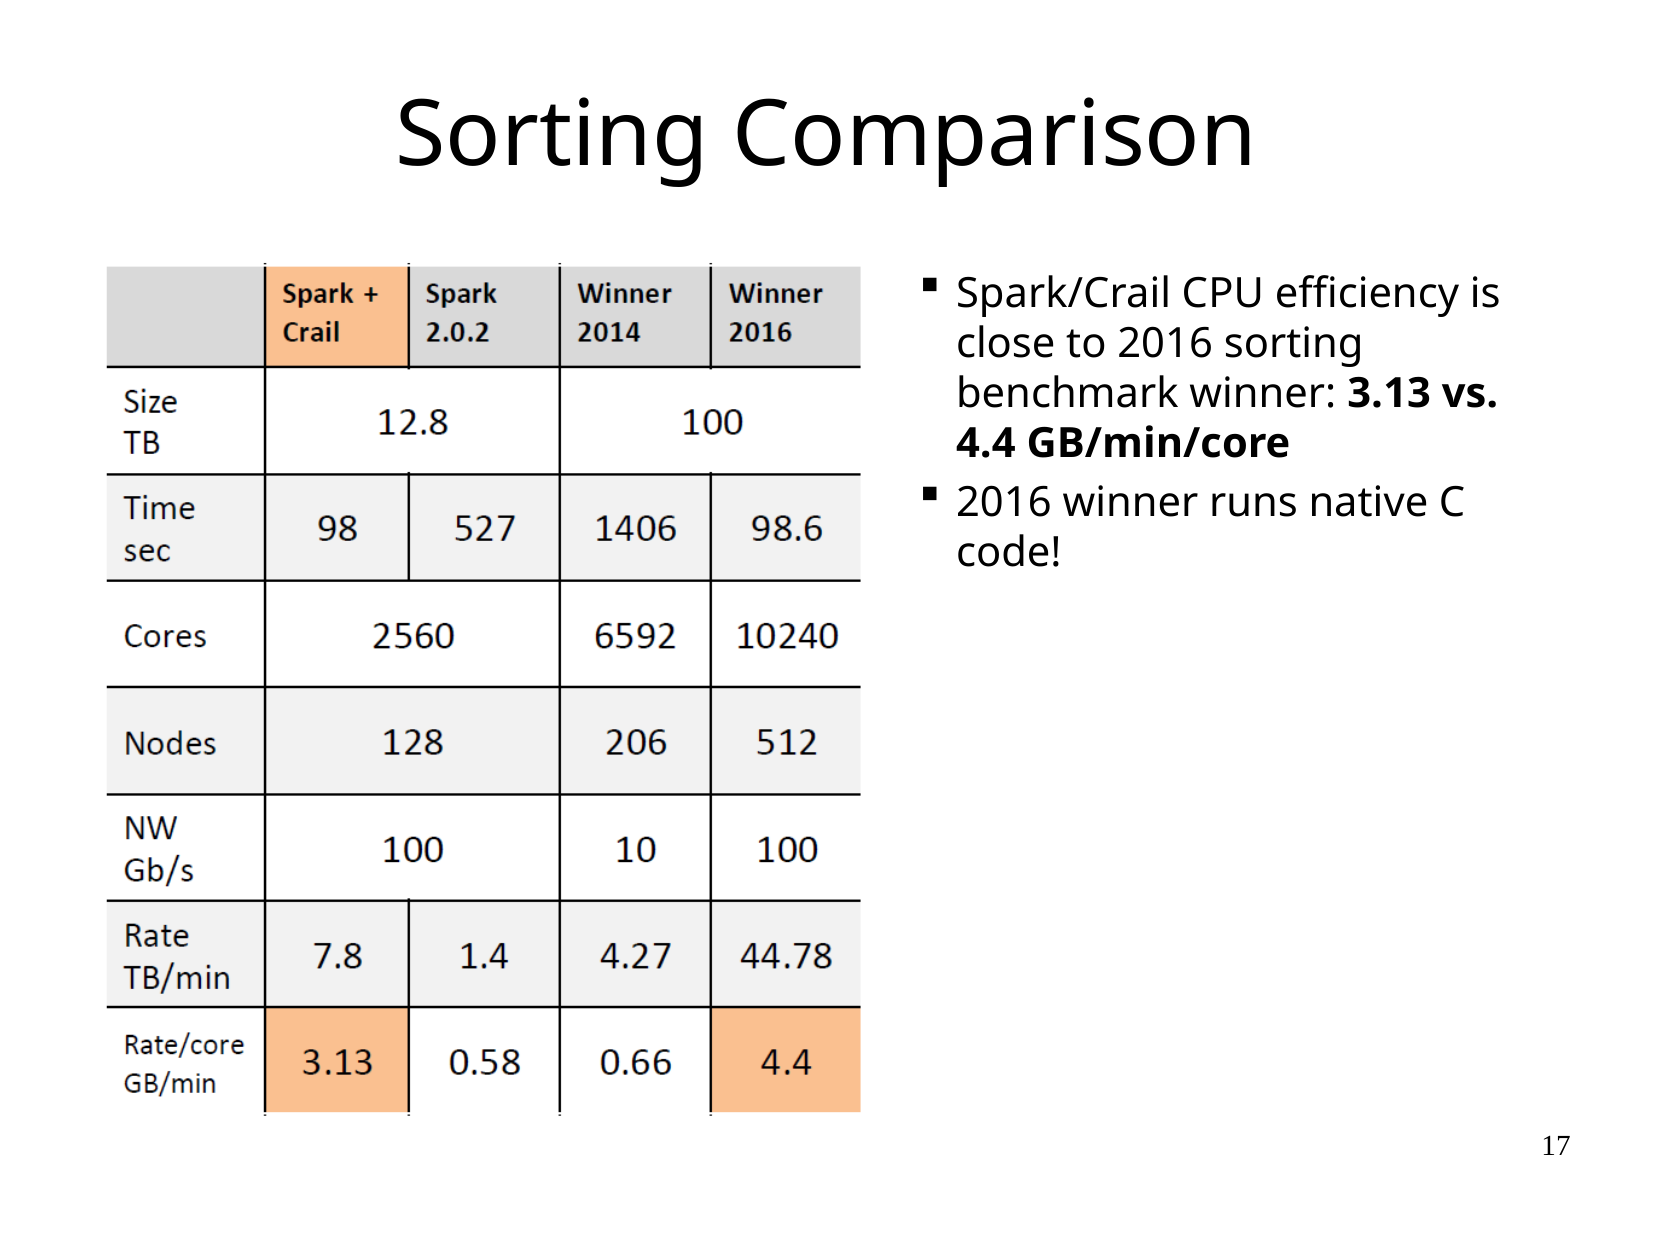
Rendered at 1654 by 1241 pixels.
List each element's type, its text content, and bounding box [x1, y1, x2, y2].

list Spark/Crail CPU efficiency is close to 2016 sorting benchmark winner: 3.13 vs. 4.4 GB/min/core 2016 winner runs native C code! [904, 258, 1576, 1099]
picture [90, 239, 880, 1141]
title Sorting Comparison [82, 45, 1571, 213]
